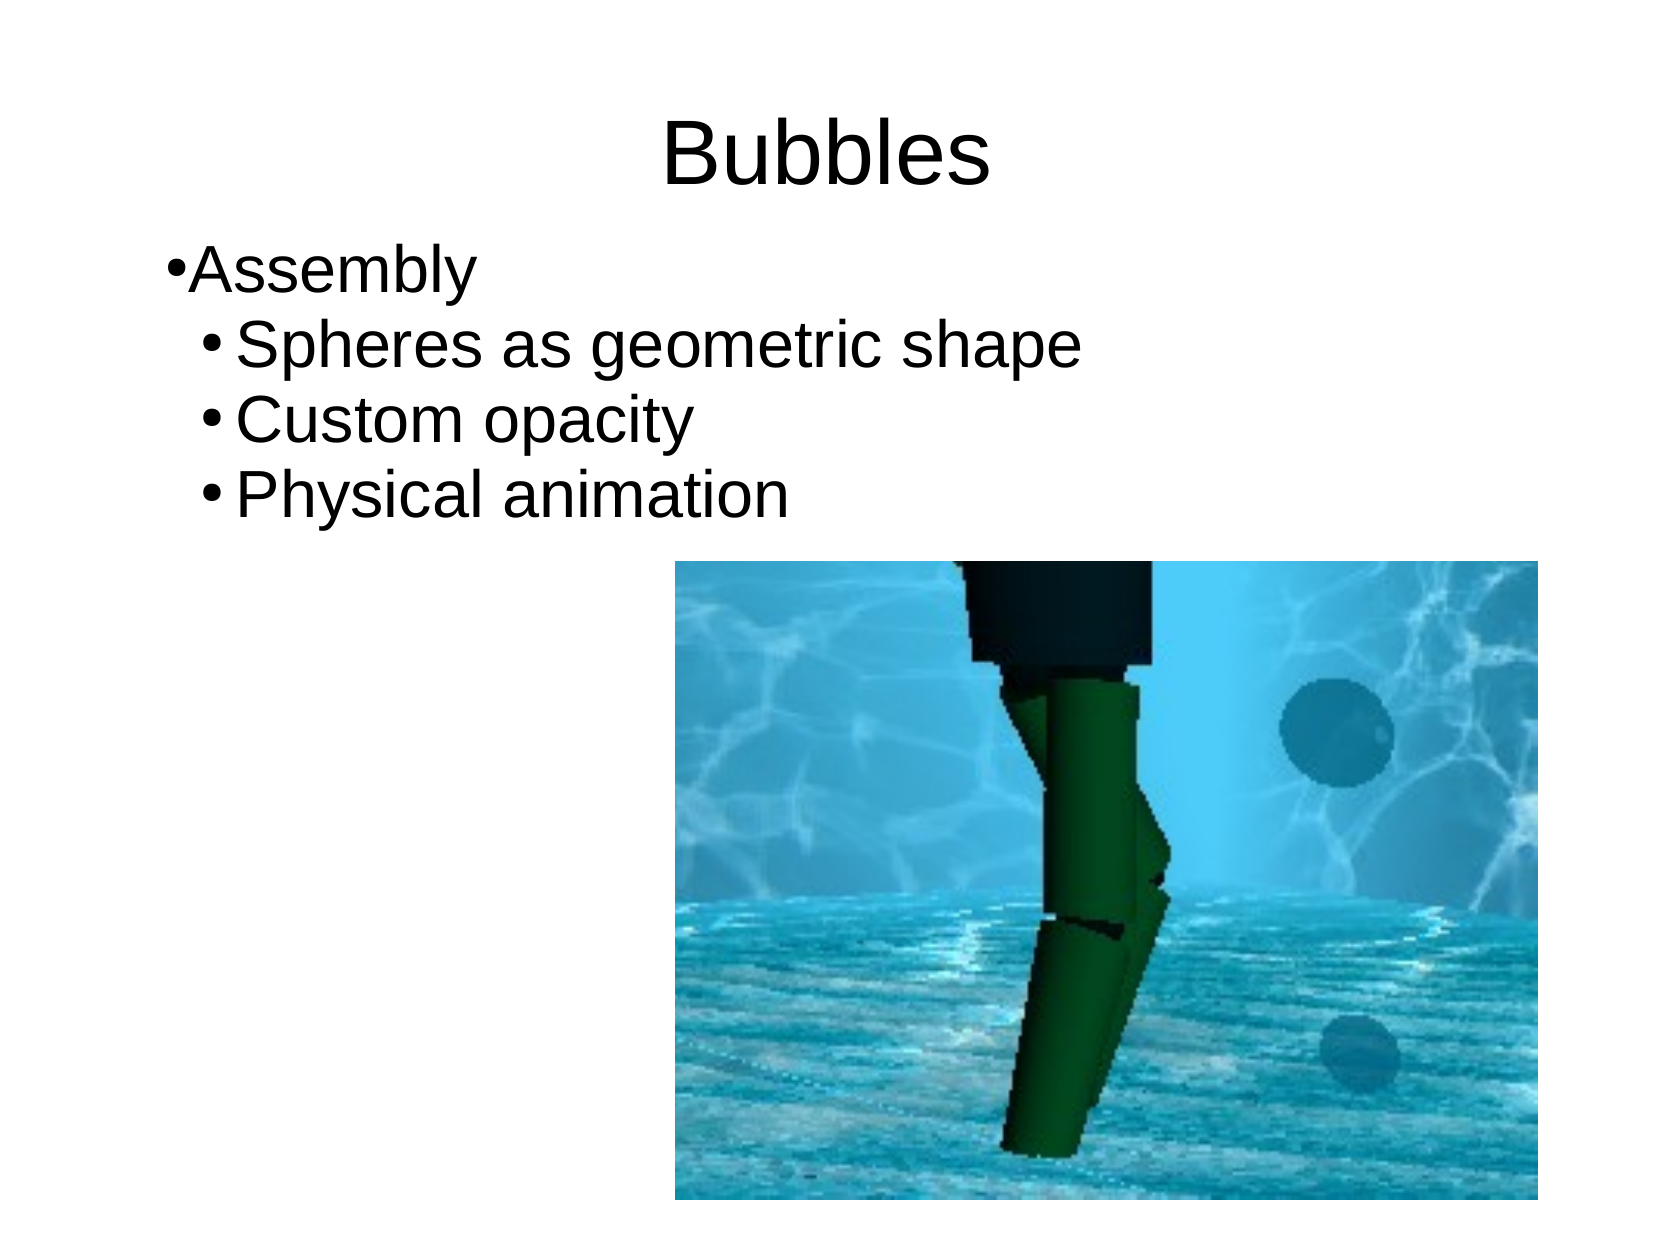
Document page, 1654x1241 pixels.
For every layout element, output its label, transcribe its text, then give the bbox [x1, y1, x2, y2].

title Bubbles [82, 56, 1571, 250]
text_box Assembly Spheres as geometric shape Custom opacity Physical animation [150, 225, 1538, 611]
picture [1276, 1197, 1286, 1201]
picture [675, 561, 1538, 1201]
